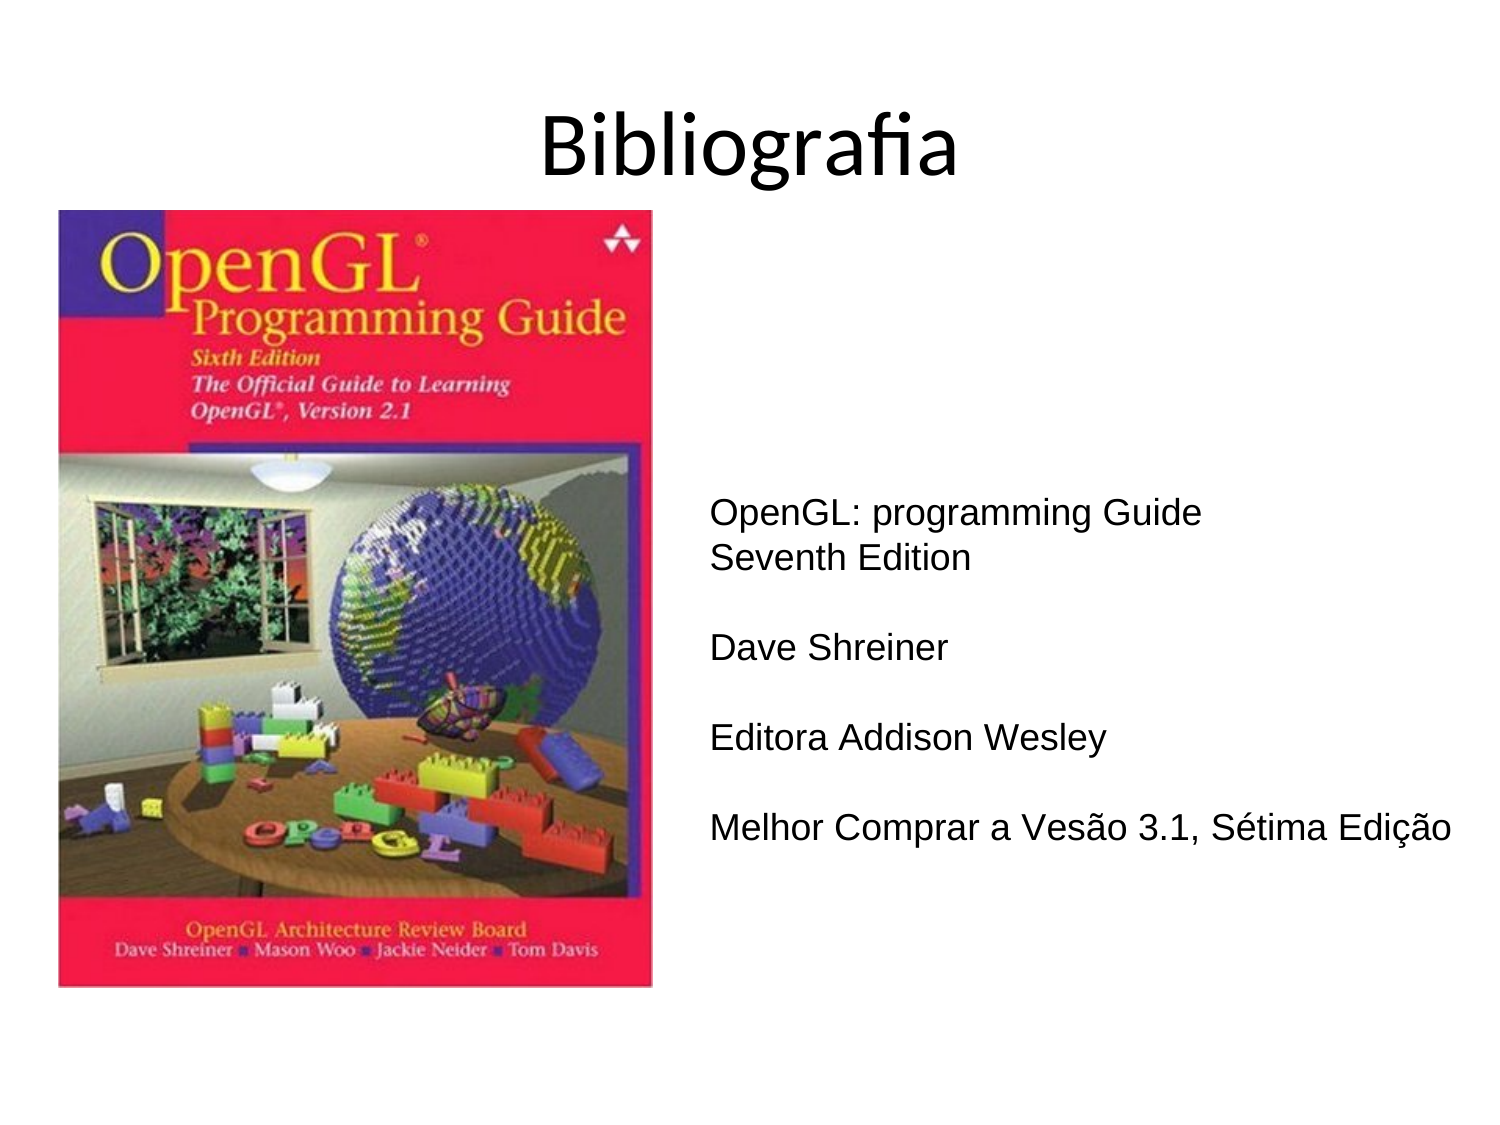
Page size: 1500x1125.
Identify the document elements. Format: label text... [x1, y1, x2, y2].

text_box OpenGL: programming Guide Seventh Edition Dave Shreiner Editora Addison Wesley Melhor Comprar a Vesão 3.1, Sétima Edição [694, 480, 1468, 856]
picture [58, 210, 653, 988]
title Bibliografia [75, 45, 1426, 233]
